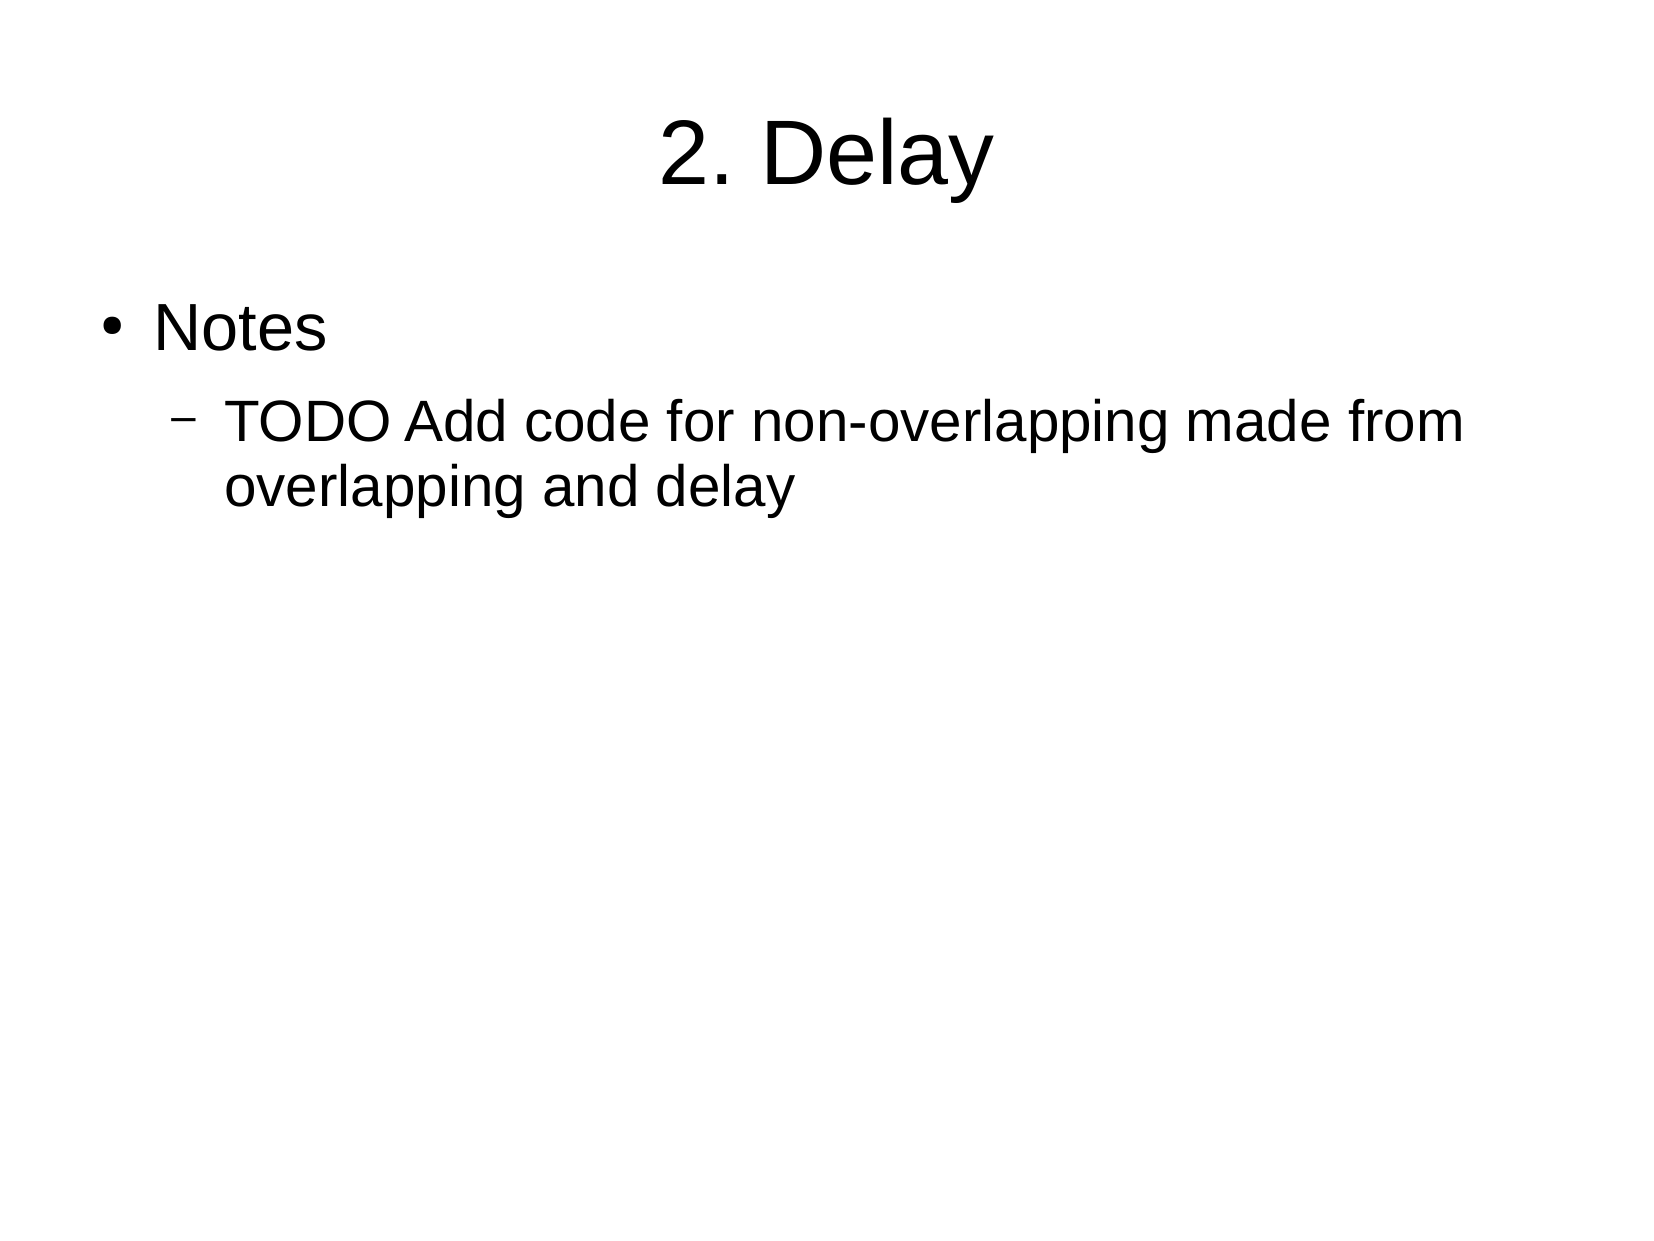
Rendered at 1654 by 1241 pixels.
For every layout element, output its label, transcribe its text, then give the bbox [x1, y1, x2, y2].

list Notes TODO Add code for non-overlapping made from overlapping and delay [82, 290, 1571, 1010]
title 2. Delay [82, 49, 1571, 257]
